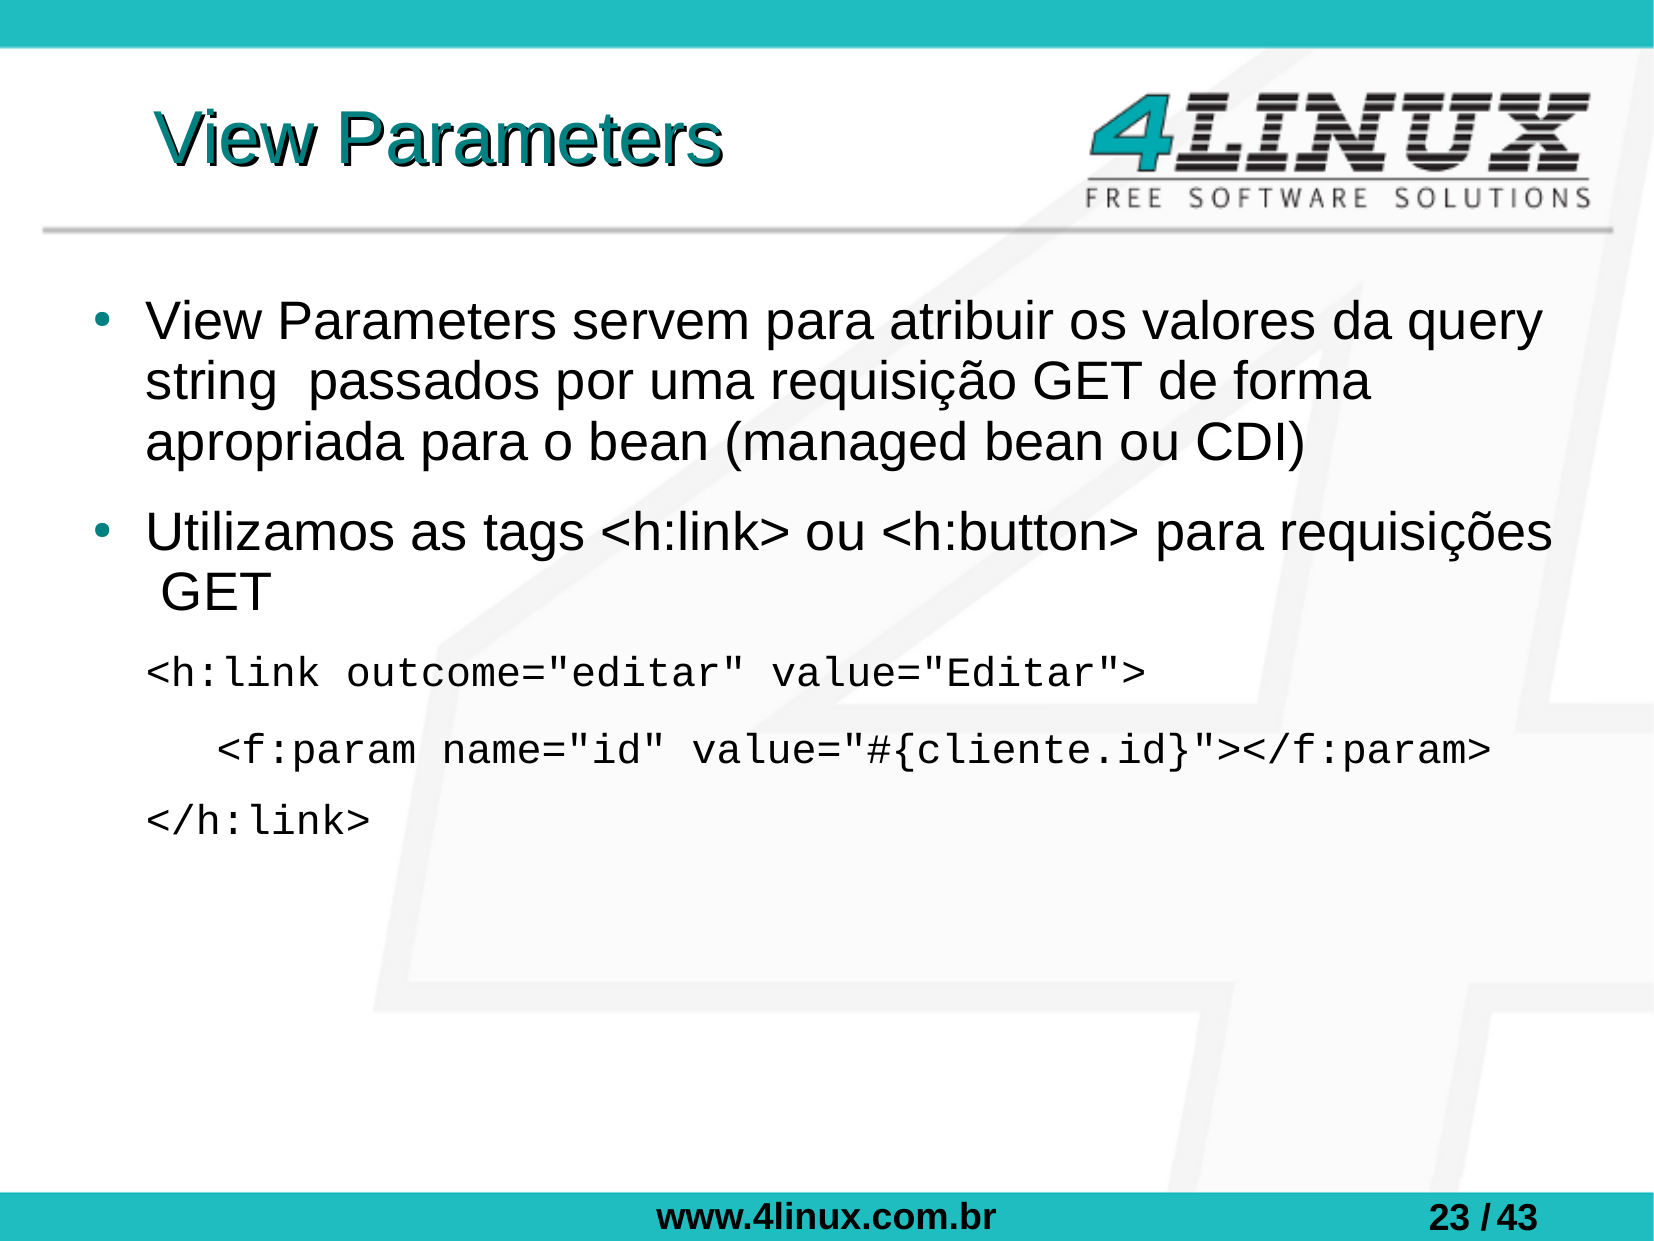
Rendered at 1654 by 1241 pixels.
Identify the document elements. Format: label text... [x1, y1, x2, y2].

picture [0, 0, 1654, 1241]
title View Parameters [82, 49, 1051, 226]
list View Parameters servem para atribuir os valores da query string passados por uma requisição GET de forma apropriada para o bean (managed bean ou CDI) Utilizamos as tags <h:link> ou <h:button> para requisições GET <h:link outcome="editar" value="Editar"> <f:param name="id" value="#{cliente.id}"></f:param> </h:link> [75, 290, 1564, 1163]
